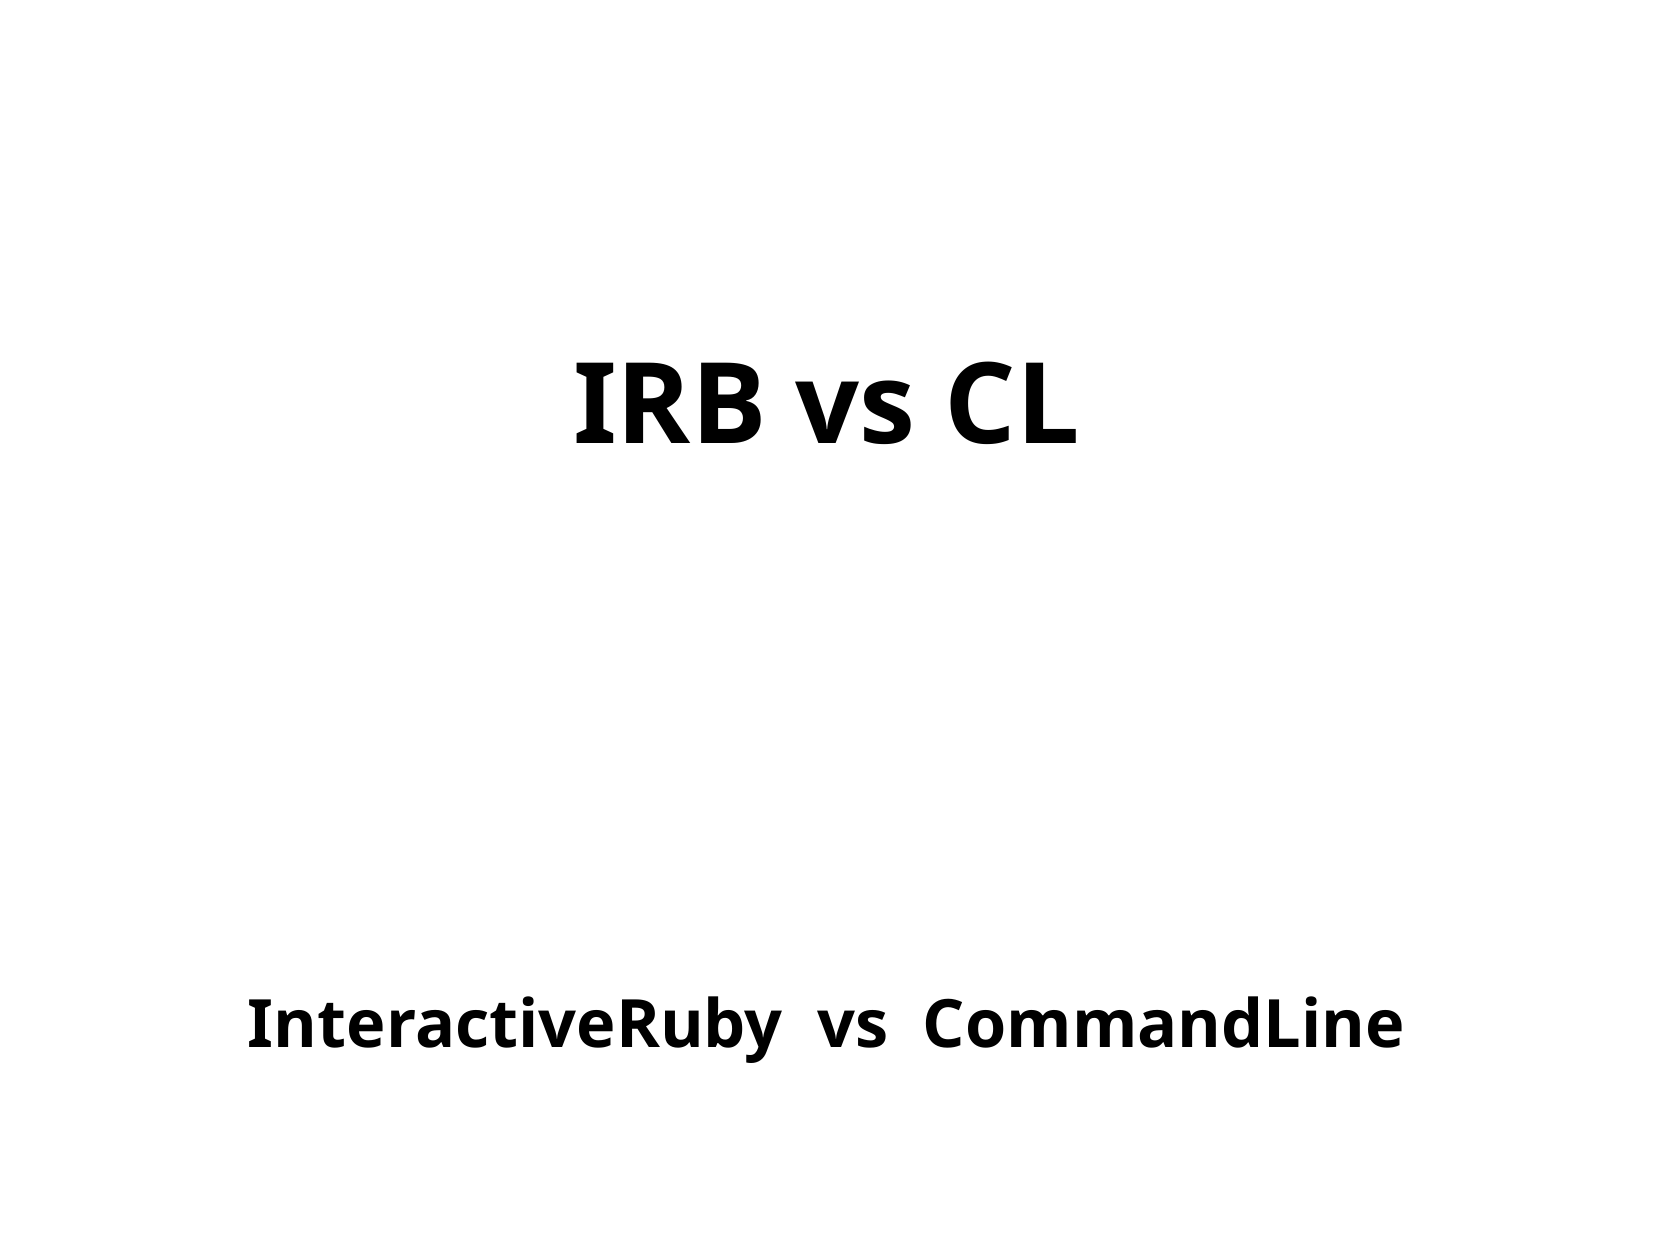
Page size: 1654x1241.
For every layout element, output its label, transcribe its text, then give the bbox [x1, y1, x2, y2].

title IRB vs CL InteractiveRuby vs CommandLine [82, 328, 1571, 1063]
